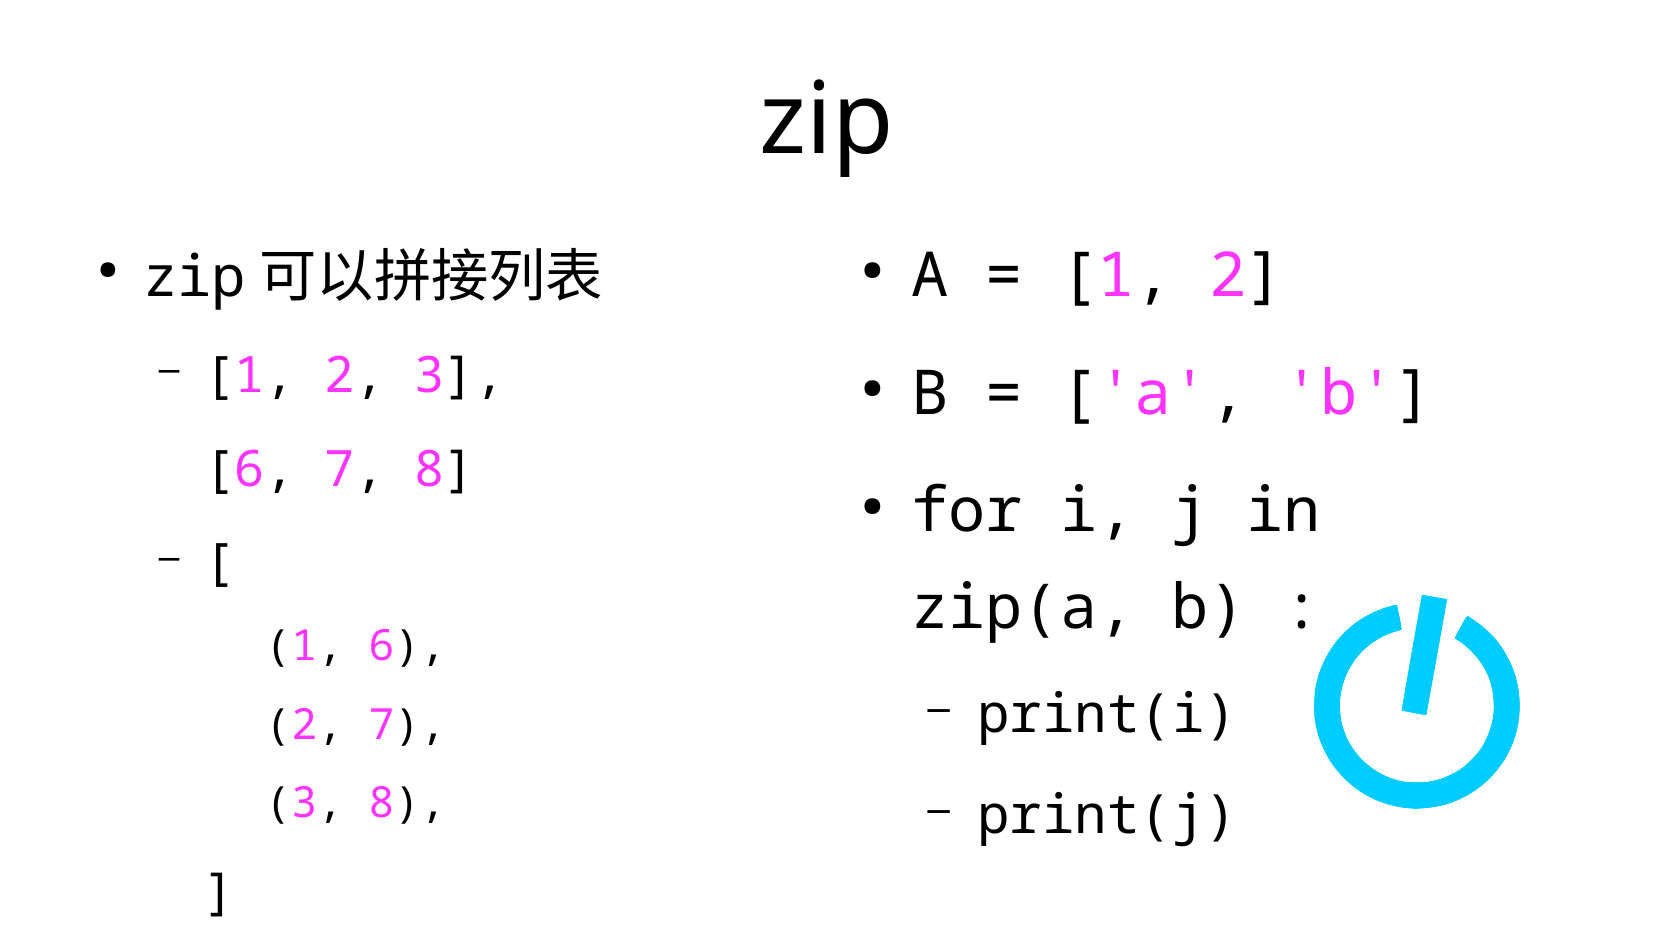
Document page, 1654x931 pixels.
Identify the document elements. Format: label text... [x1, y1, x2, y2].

list zip可以拼接列表 [1, 2, 3], [6, 7, 8] [ (1, 6), (2, 7), (3, 8), ] [82, 217, 809, 931]
title zip [82, 37, 1571, 193]
list A = [1, 2] B = ['a', 'b'] for i, j in zip(a, b) : print(i) print(j) [845, 217, 1572, 851]
